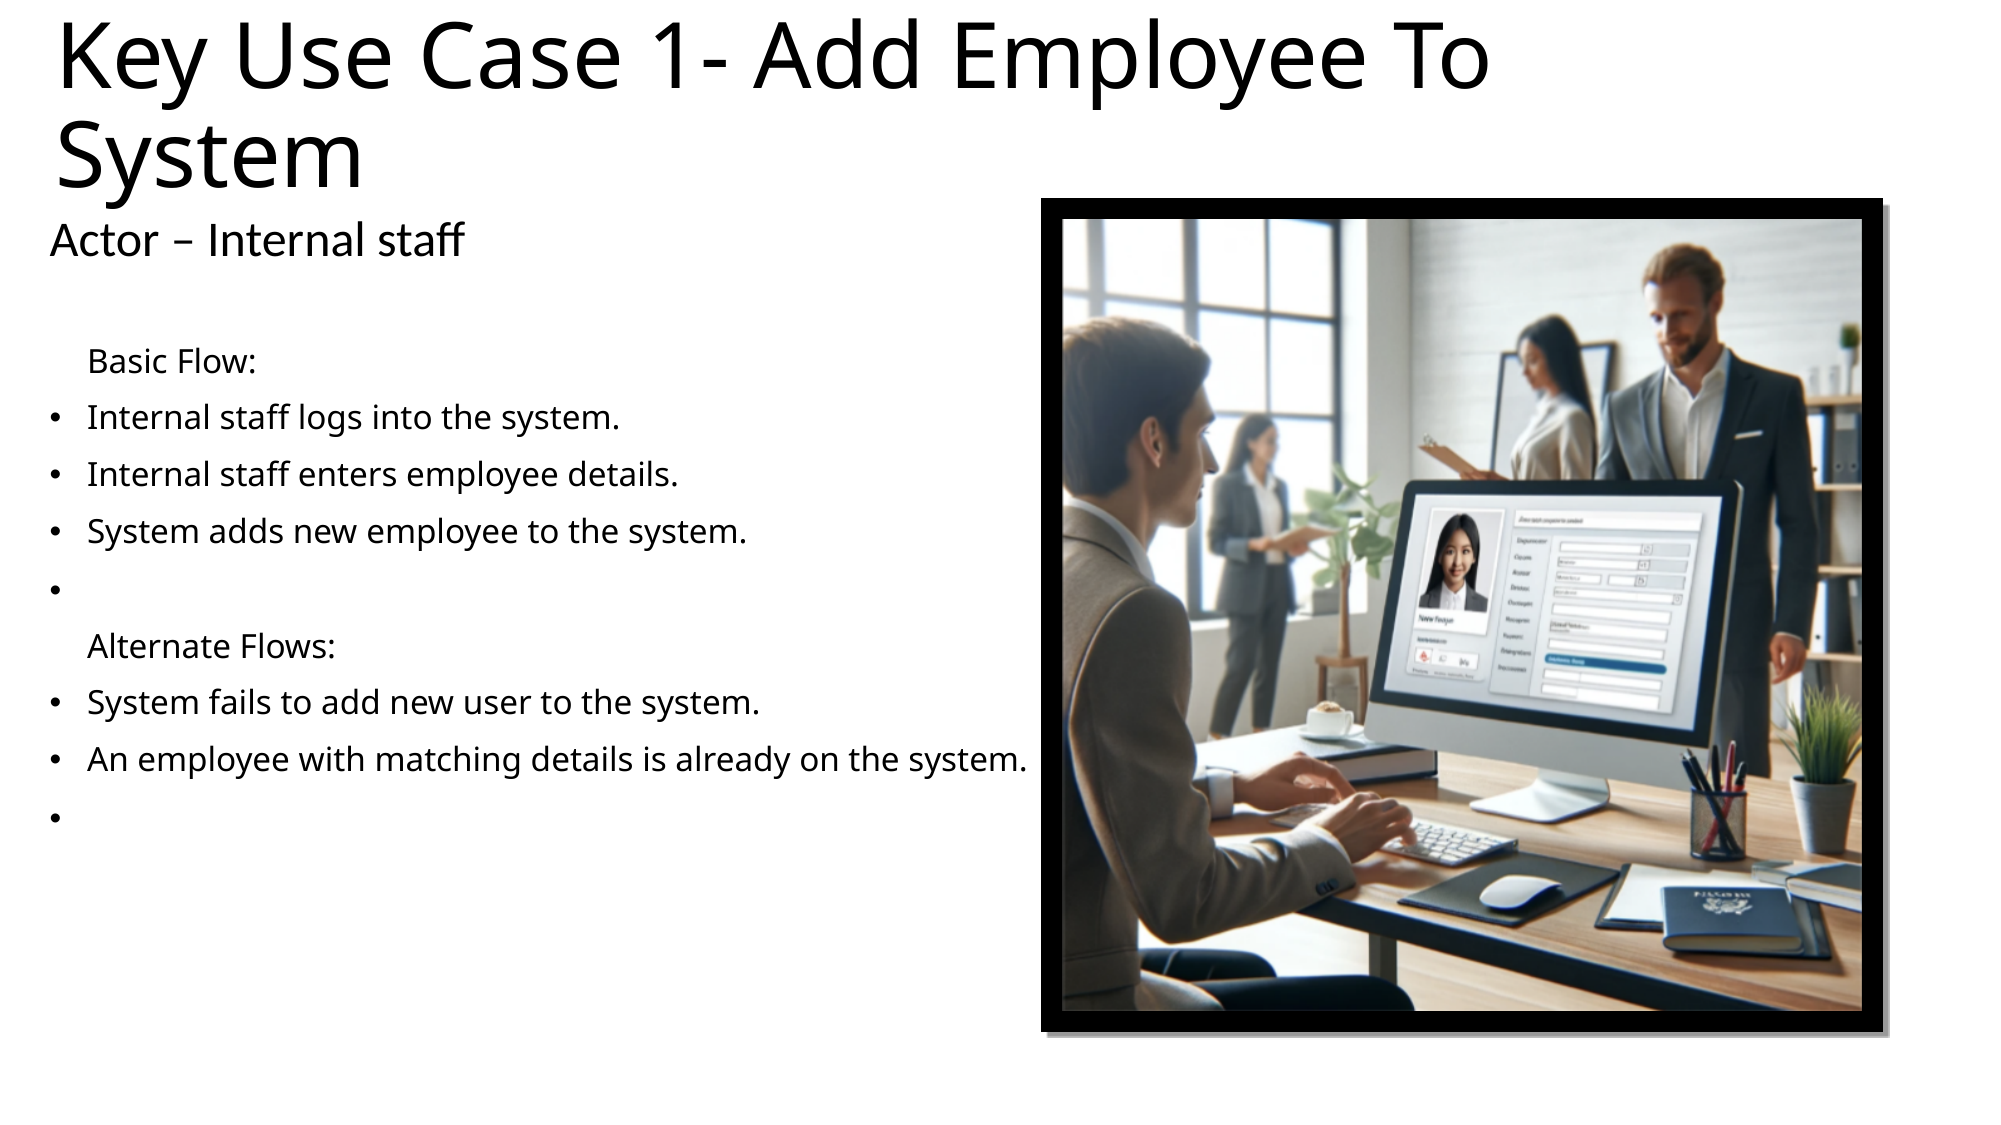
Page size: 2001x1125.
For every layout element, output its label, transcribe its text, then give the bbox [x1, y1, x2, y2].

picture [1061, 219, 1863, 1011]
title Key Use Case 1- Add Employee To System [40, 0, 1766, 205]
list Actor – Internal staff Basic Flow: Internal staff logs into the system. Internal staff enters employee details. System adds new employee to the system. Alternate Flows: System fails to add new user to the system. An employee with matching details is already on the system. [34, 205, 1961, 1065]
